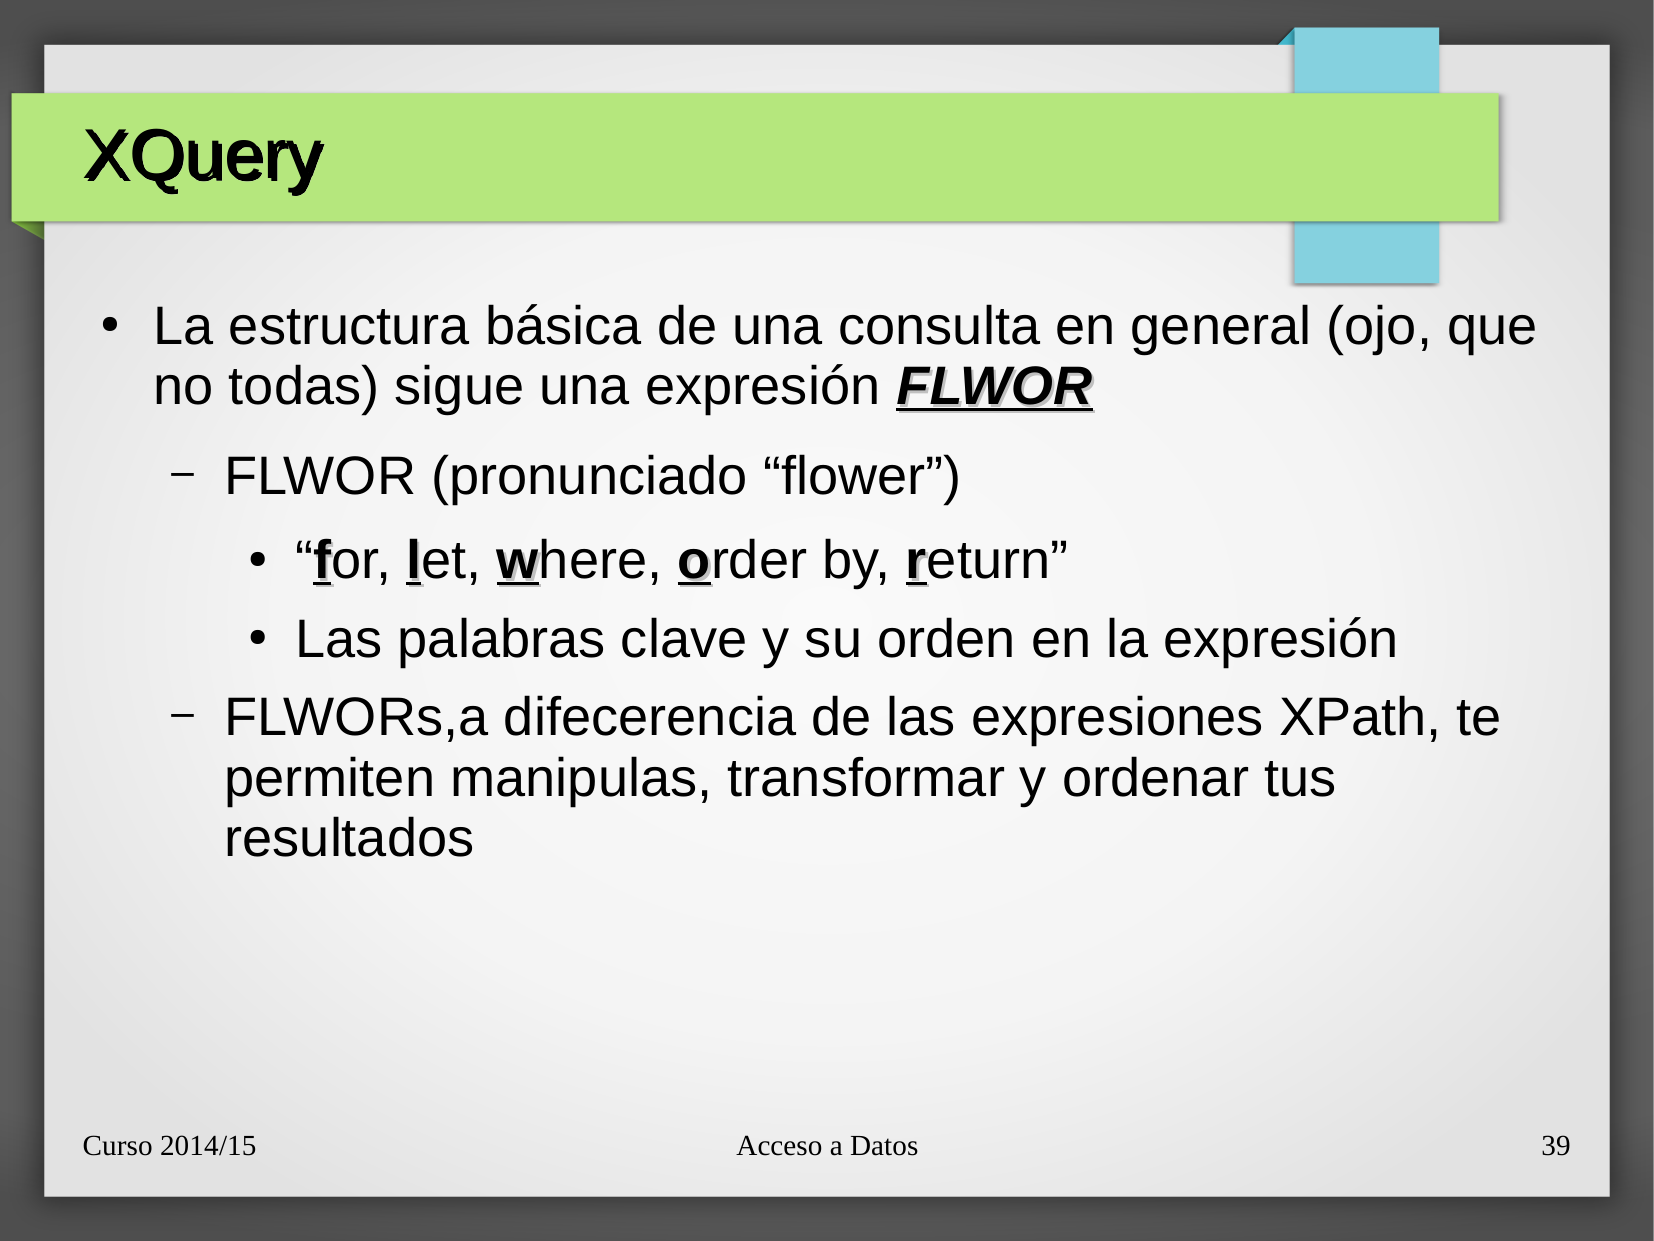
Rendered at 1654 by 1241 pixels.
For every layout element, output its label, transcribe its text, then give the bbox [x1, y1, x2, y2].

list La estructura básica de una consulta en general (ojo, que no todas) sigue una expresión FLWOR FLWOR (pronunciado “flower”) “for, let, where, order by, return” Las palabras clave y su orden en la expresión FLWORs,a difecerencia de las expresiones XPath, te permiten manipulas, transformar y ordenar tus resultados [82, 295, 1571, 1015]
title XQuery [82, 94, 1264, 213]
picture [0, 0, 1654, 1241]
